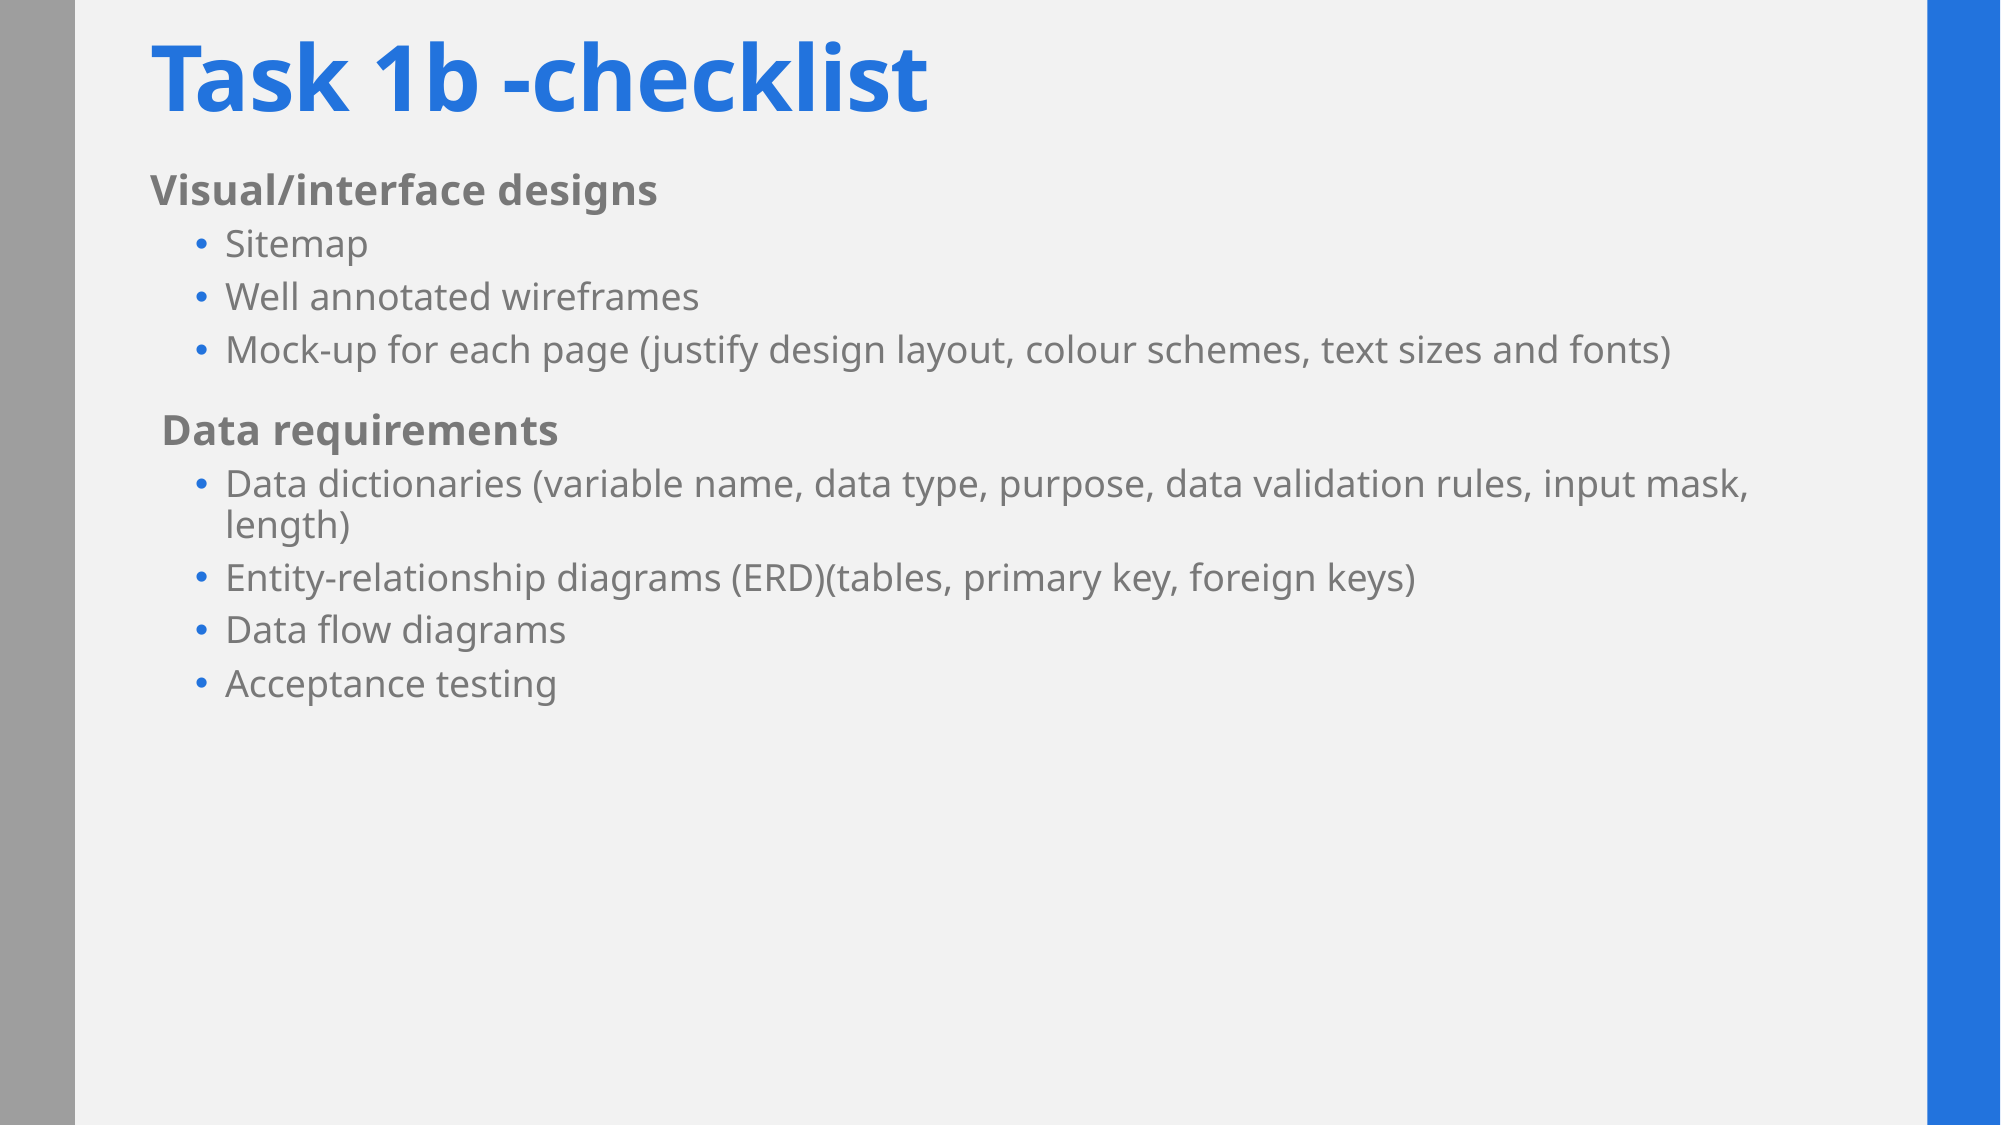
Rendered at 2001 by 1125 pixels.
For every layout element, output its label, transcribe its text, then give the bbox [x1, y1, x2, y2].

list Visual/interface designs Sitemap Well annotated wireframes Mock-up for each page (justify design layout, colour schemes, text sizes and fonts) Data requirements Data dictionaries (variable name, data type, purpose, data validation rules, input mask, length) Entity-relationship diagrams (ERD)(tables, primary key, foreign keys) Data flow diagrams Acceptance testing [150, 160, 1849, 1108]
list Task 1b -checklist [150, 20, 1849, 141]
